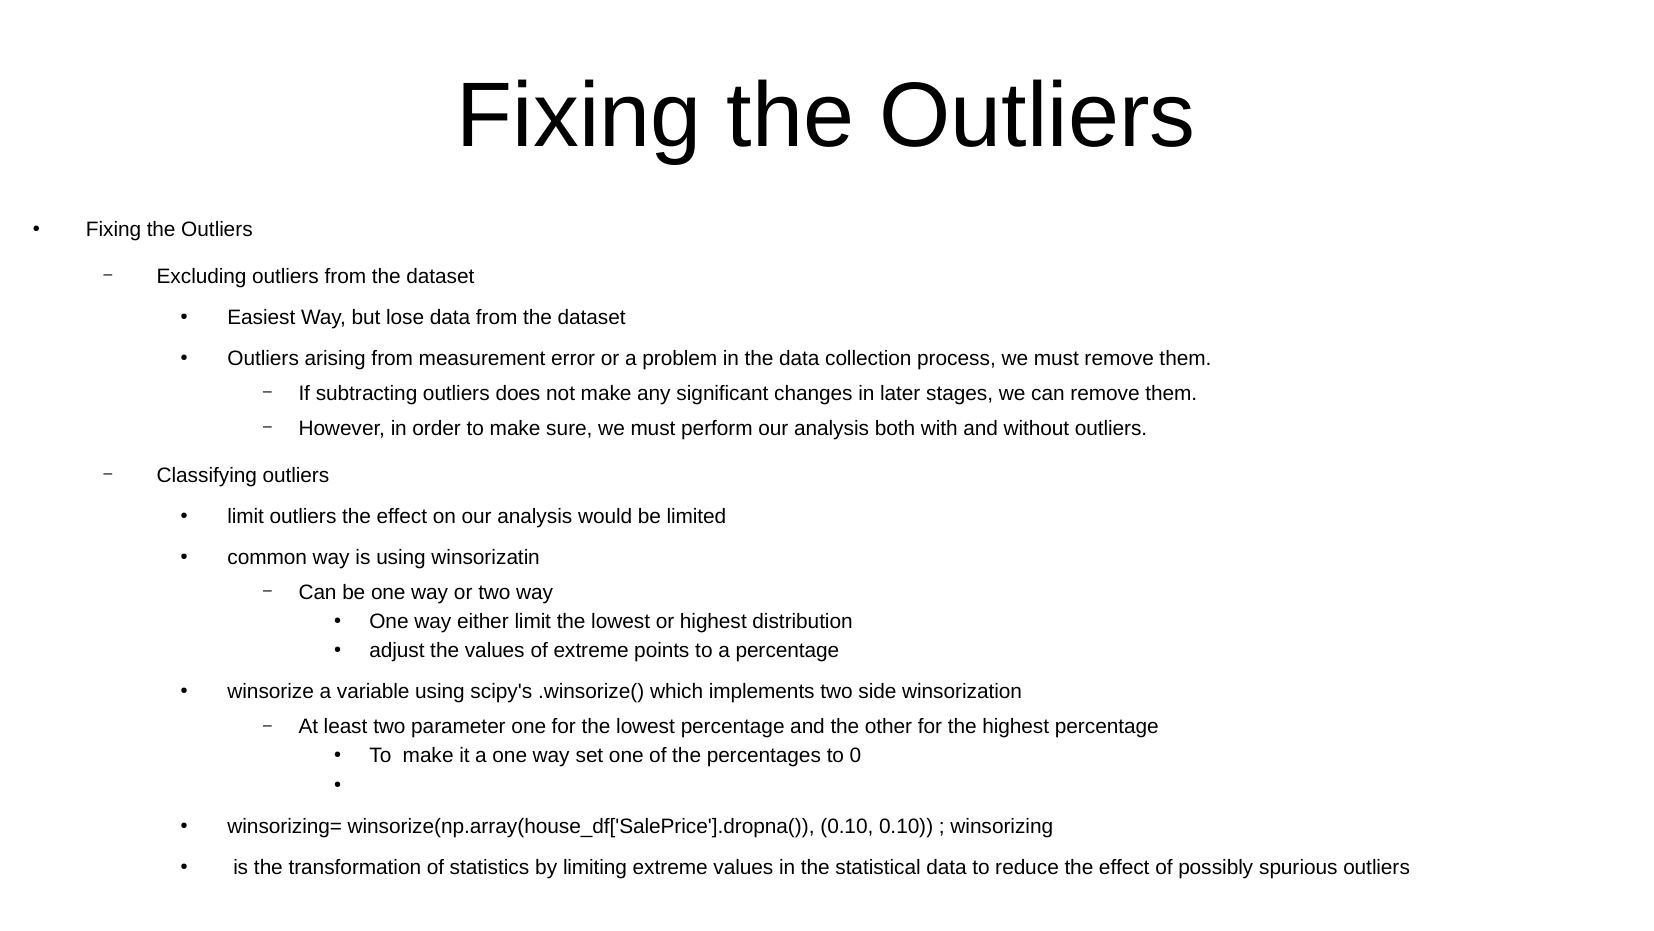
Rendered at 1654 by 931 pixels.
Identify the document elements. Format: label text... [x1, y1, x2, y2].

title Fixing the Outliers [82, 37, 1571, 193]
list Fixing the Outliers Excluding outliers from the dataset Easiest Way, but lose data from the dataset Outliers arising from measurement error or a problem in the data collection process, we must remove them. If subtracting outliers does not make any significant changes in later stages, we can remove them. However, in order to make sure, we must perform our analysis both with and without outliers. Classifying outliers limit outliers the effect on our analysis would be limited common way is using winsorizatin Can be one way or two way One way either limit the lowest or highest distribution adjust the values of extreme points to a percentage winsorize a variable using scipy's .winsorize() which implements two side winsorization At least two parameter one for the lowest percentage and the other for the highest percentage To make it a one way set one of the percentages to 0 winsorizing= winsorize(np.array(house_df['SalePrice'].dropna()), (0.10, 0.10)) ; winsorizing is the transformation of statistics by limiting extreme values in the statistical data to reduce the effect of possibly spurious outliers [15, 217, 1571, 916]
